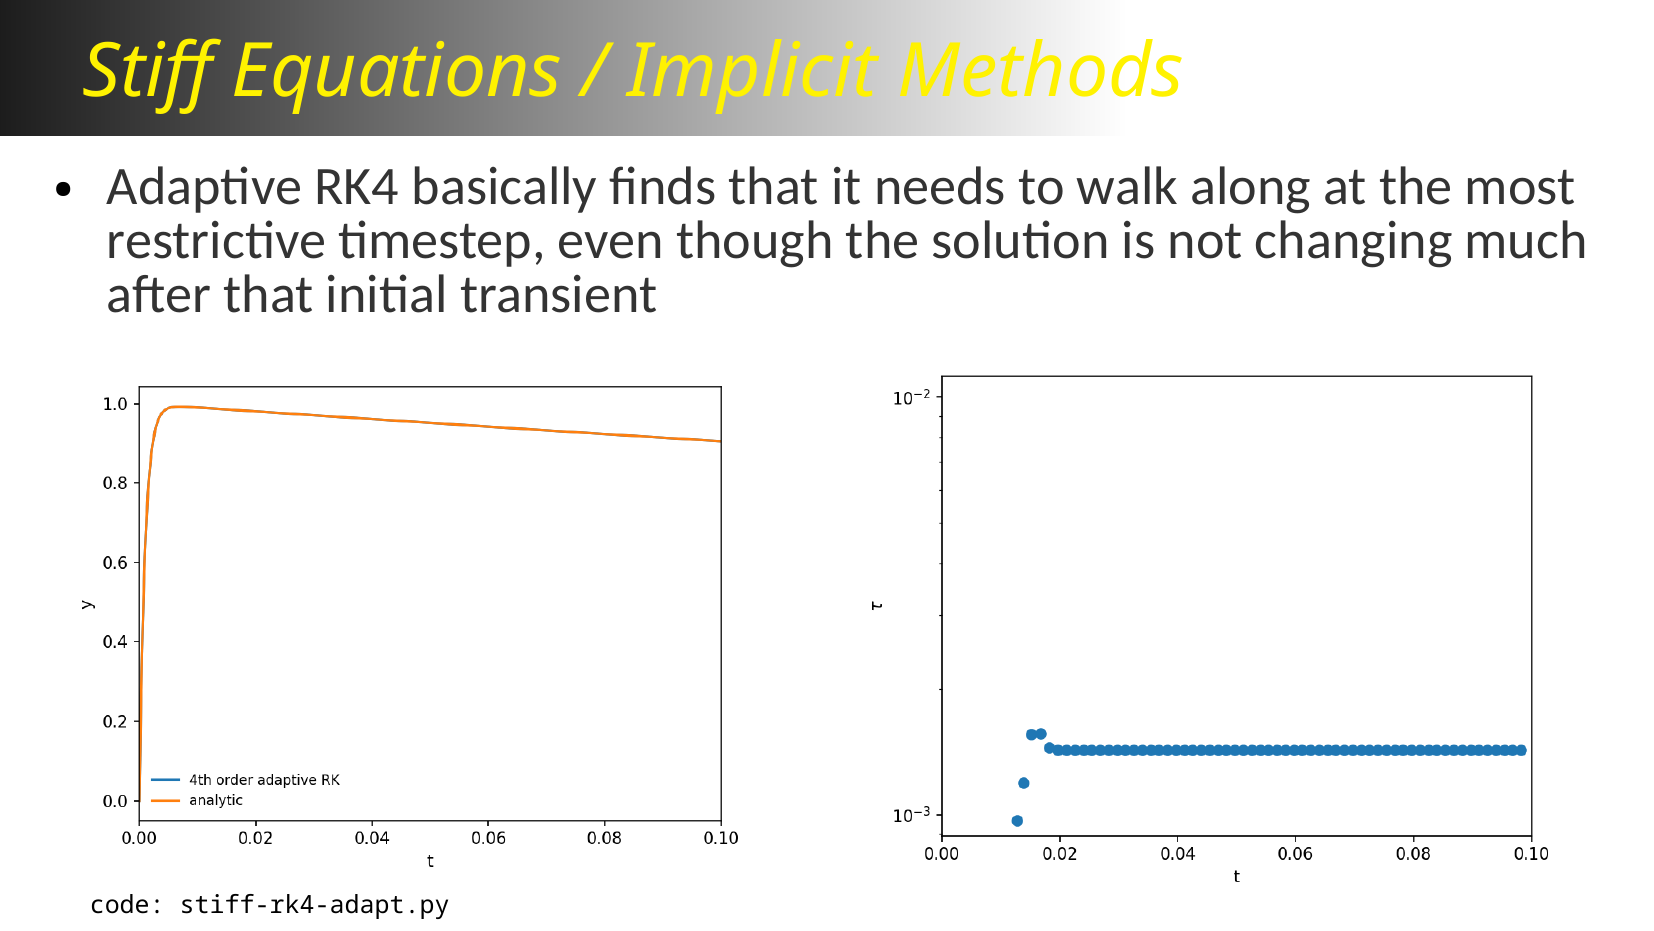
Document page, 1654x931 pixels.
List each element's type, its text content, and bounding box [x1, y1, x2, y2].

title Stiff Equations / Implicit Methods [82, 23, 1571, 111]
text_box code: stiff-rk4-adapt.py [75, 879, 811, 921]
list Adaptive RK4 basically finds that it needs to walk along at the most restrictive timestep, even though the solution is not changing much after that initial transient [30, 157, 1621, 878]
picture [825, 354, 1576, 918]
picture [45, 319, 796, 882]
